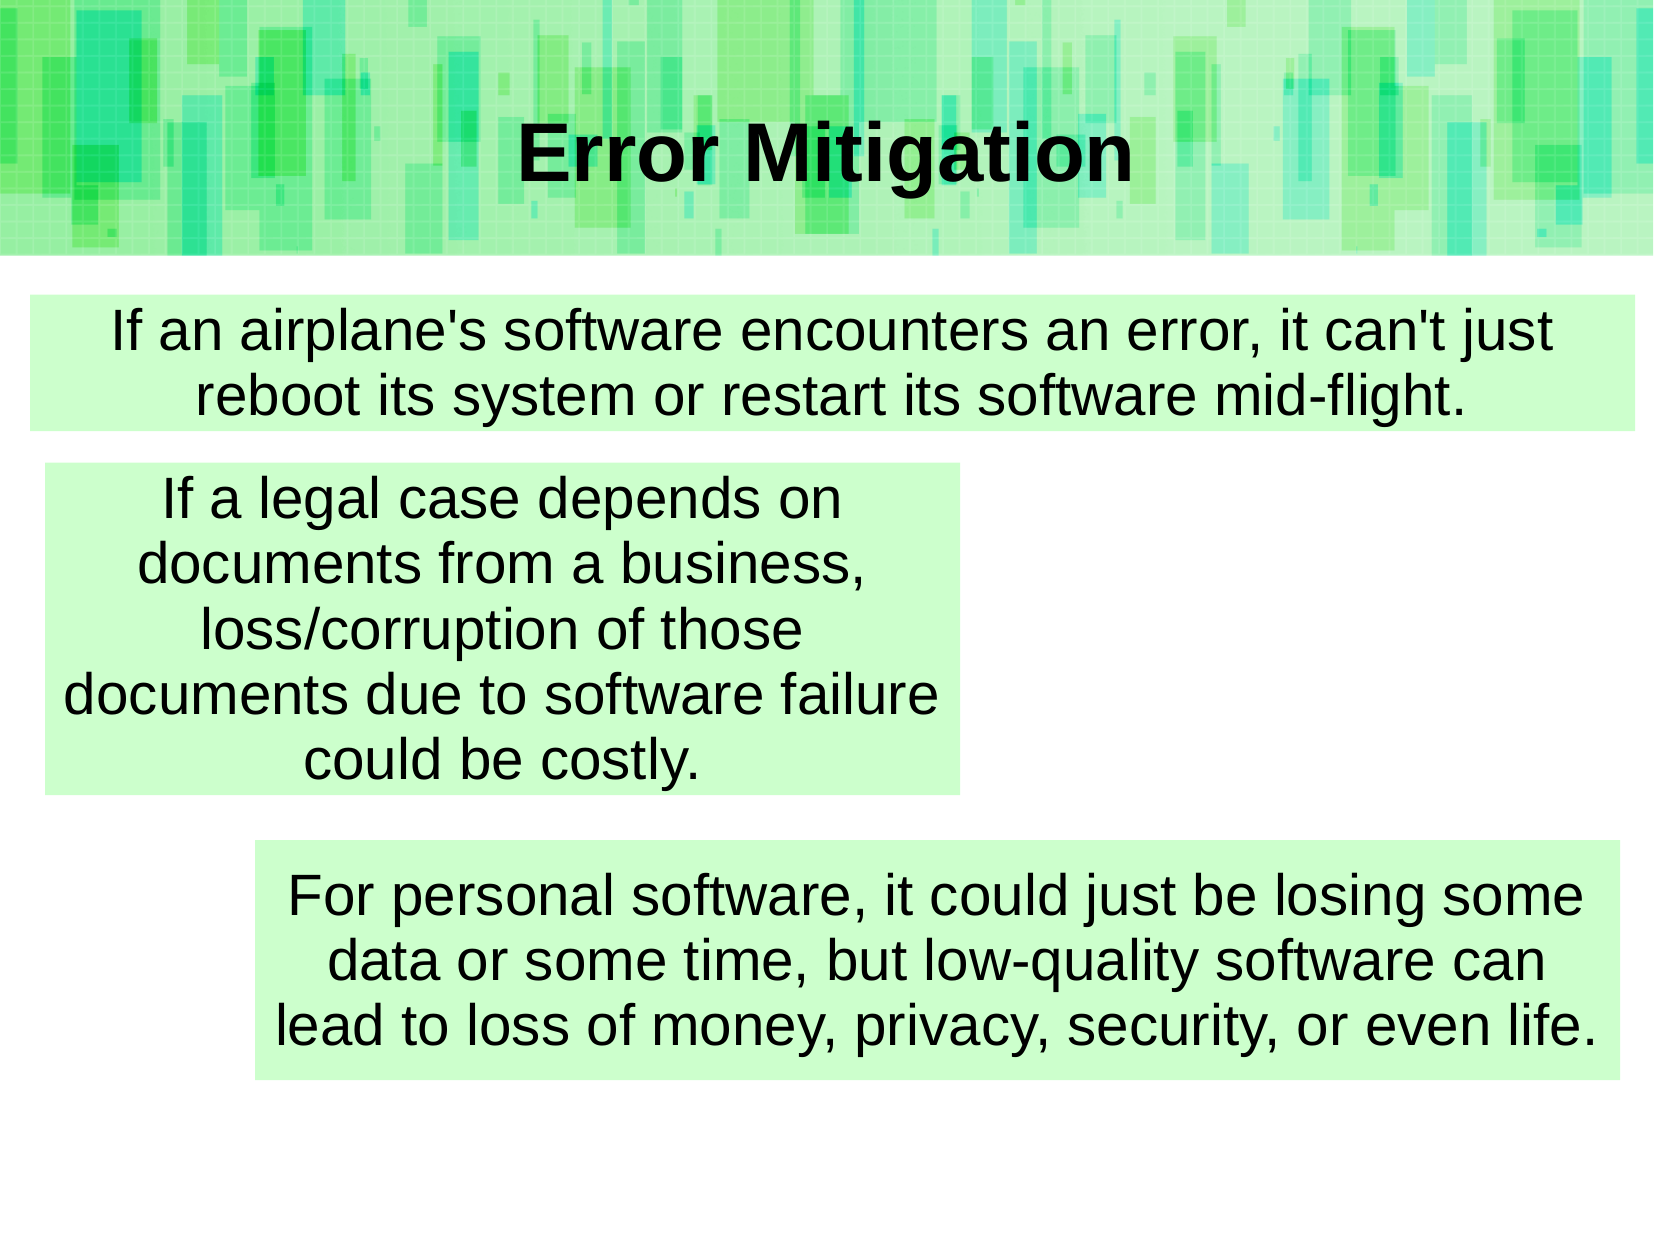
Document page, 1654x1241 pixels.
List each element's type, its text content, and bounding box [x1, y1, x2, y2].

text_box For personal software, it could just be losing some data or some time, but low-quality software can lead to loss of money, privacy, security, or even life. [255, 840, 1621, 1081]
text_box If an airplane's software encounters an error, it can't just reboot its system or restart its software mid-flight. [30, 294, 1636, 432]
picture [0, 0, 1654, 1241]
title Error Mitigation [82, 49, 1571, 257]
text_box If a legal case depends on documents from a business, loss/corruption of those documents due to software failure could be costly. [45, 462, 961, 796]
